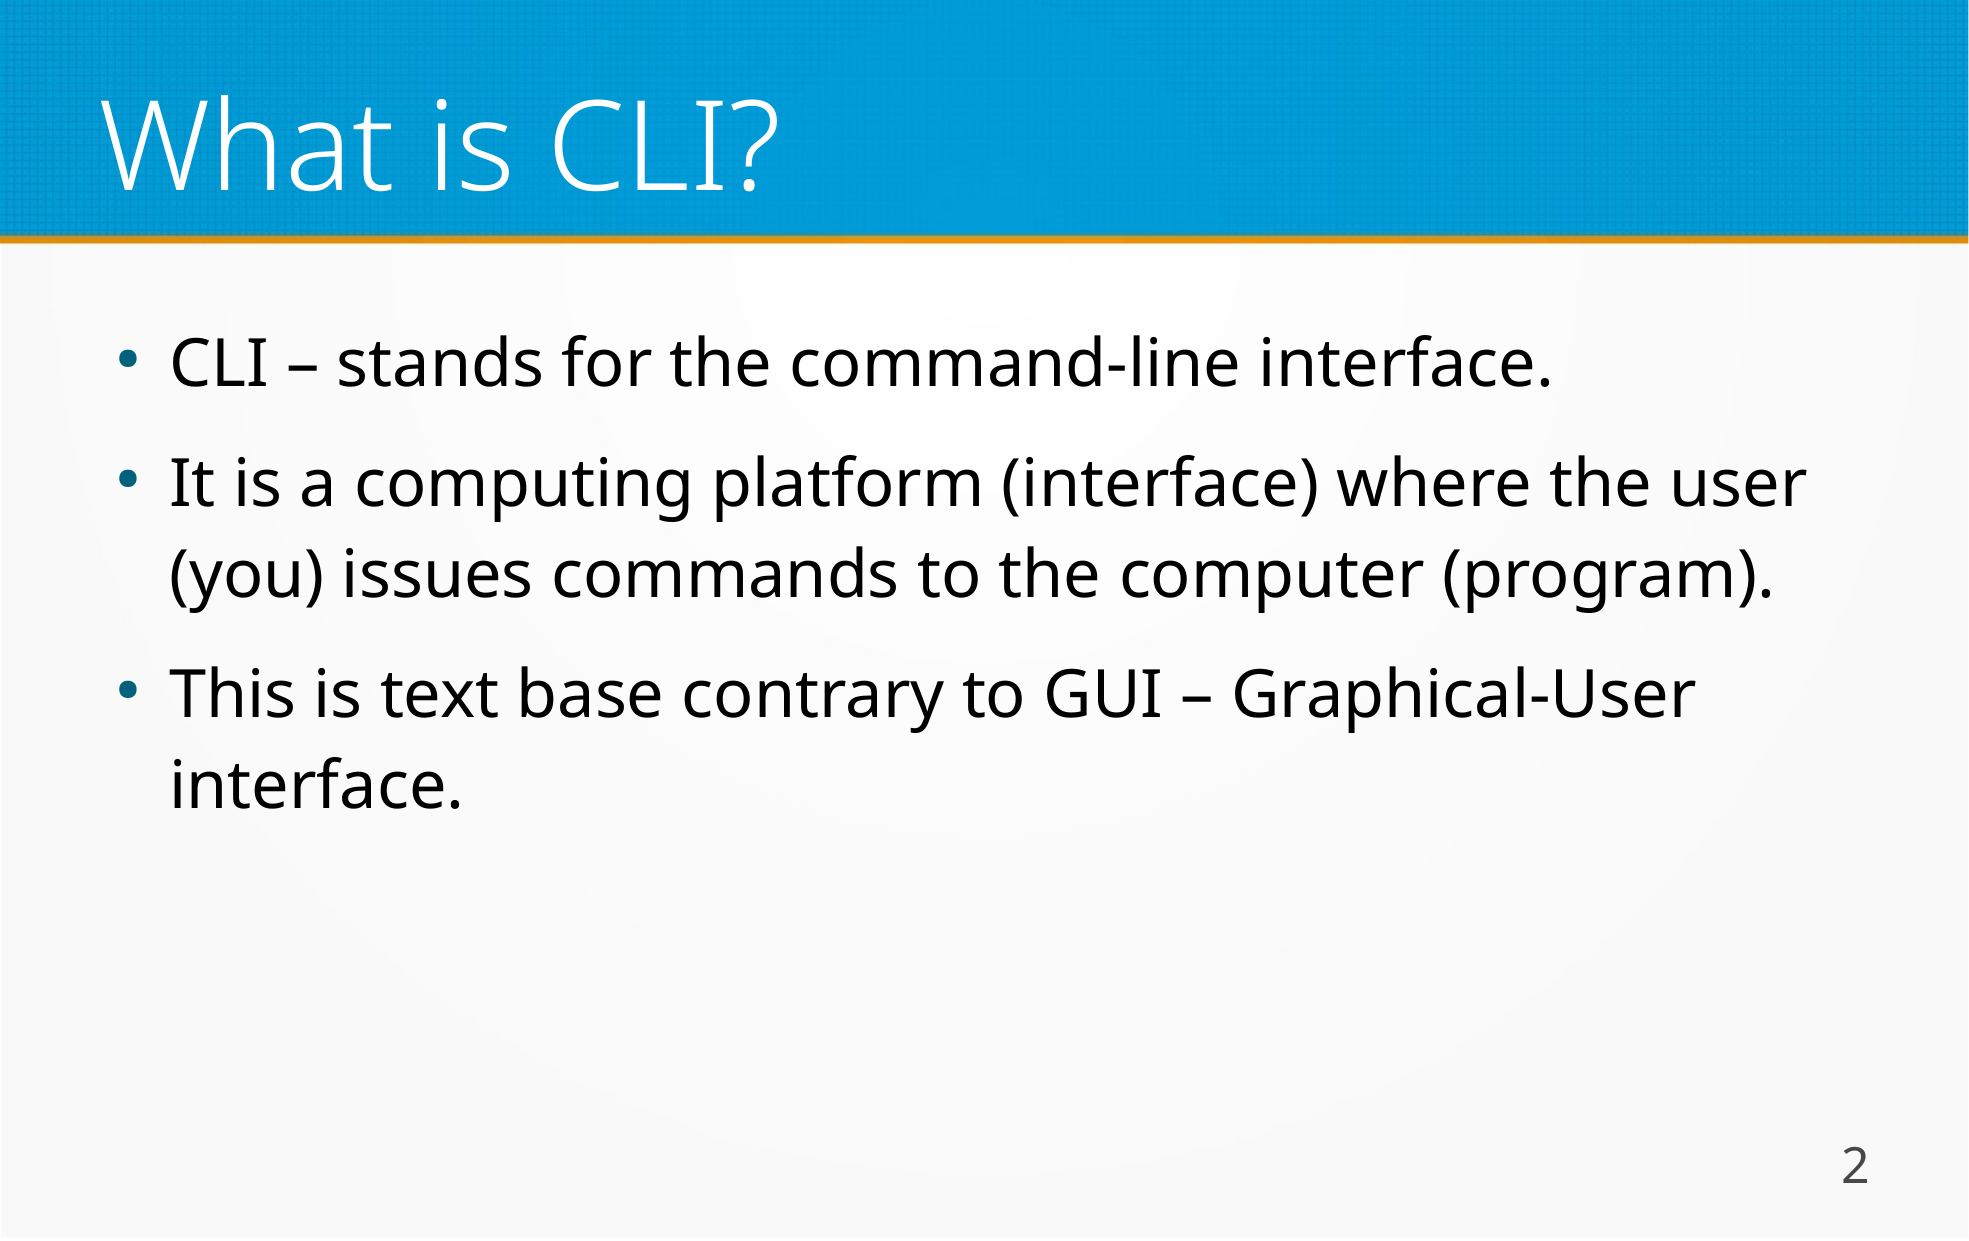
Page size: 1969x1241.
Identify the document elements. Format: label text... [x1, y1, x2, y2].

picture [0, 233, 1969, 1241]
title What is CLI? [98, 19, 1870, 227]
list CLI – stands for the command-line interface. It is a computing platform (interface) where the user (you) issues commands to the computer (program). This is text base contrary to GUI – Graphical-User interface. [98, 315, 1861, 1081]
